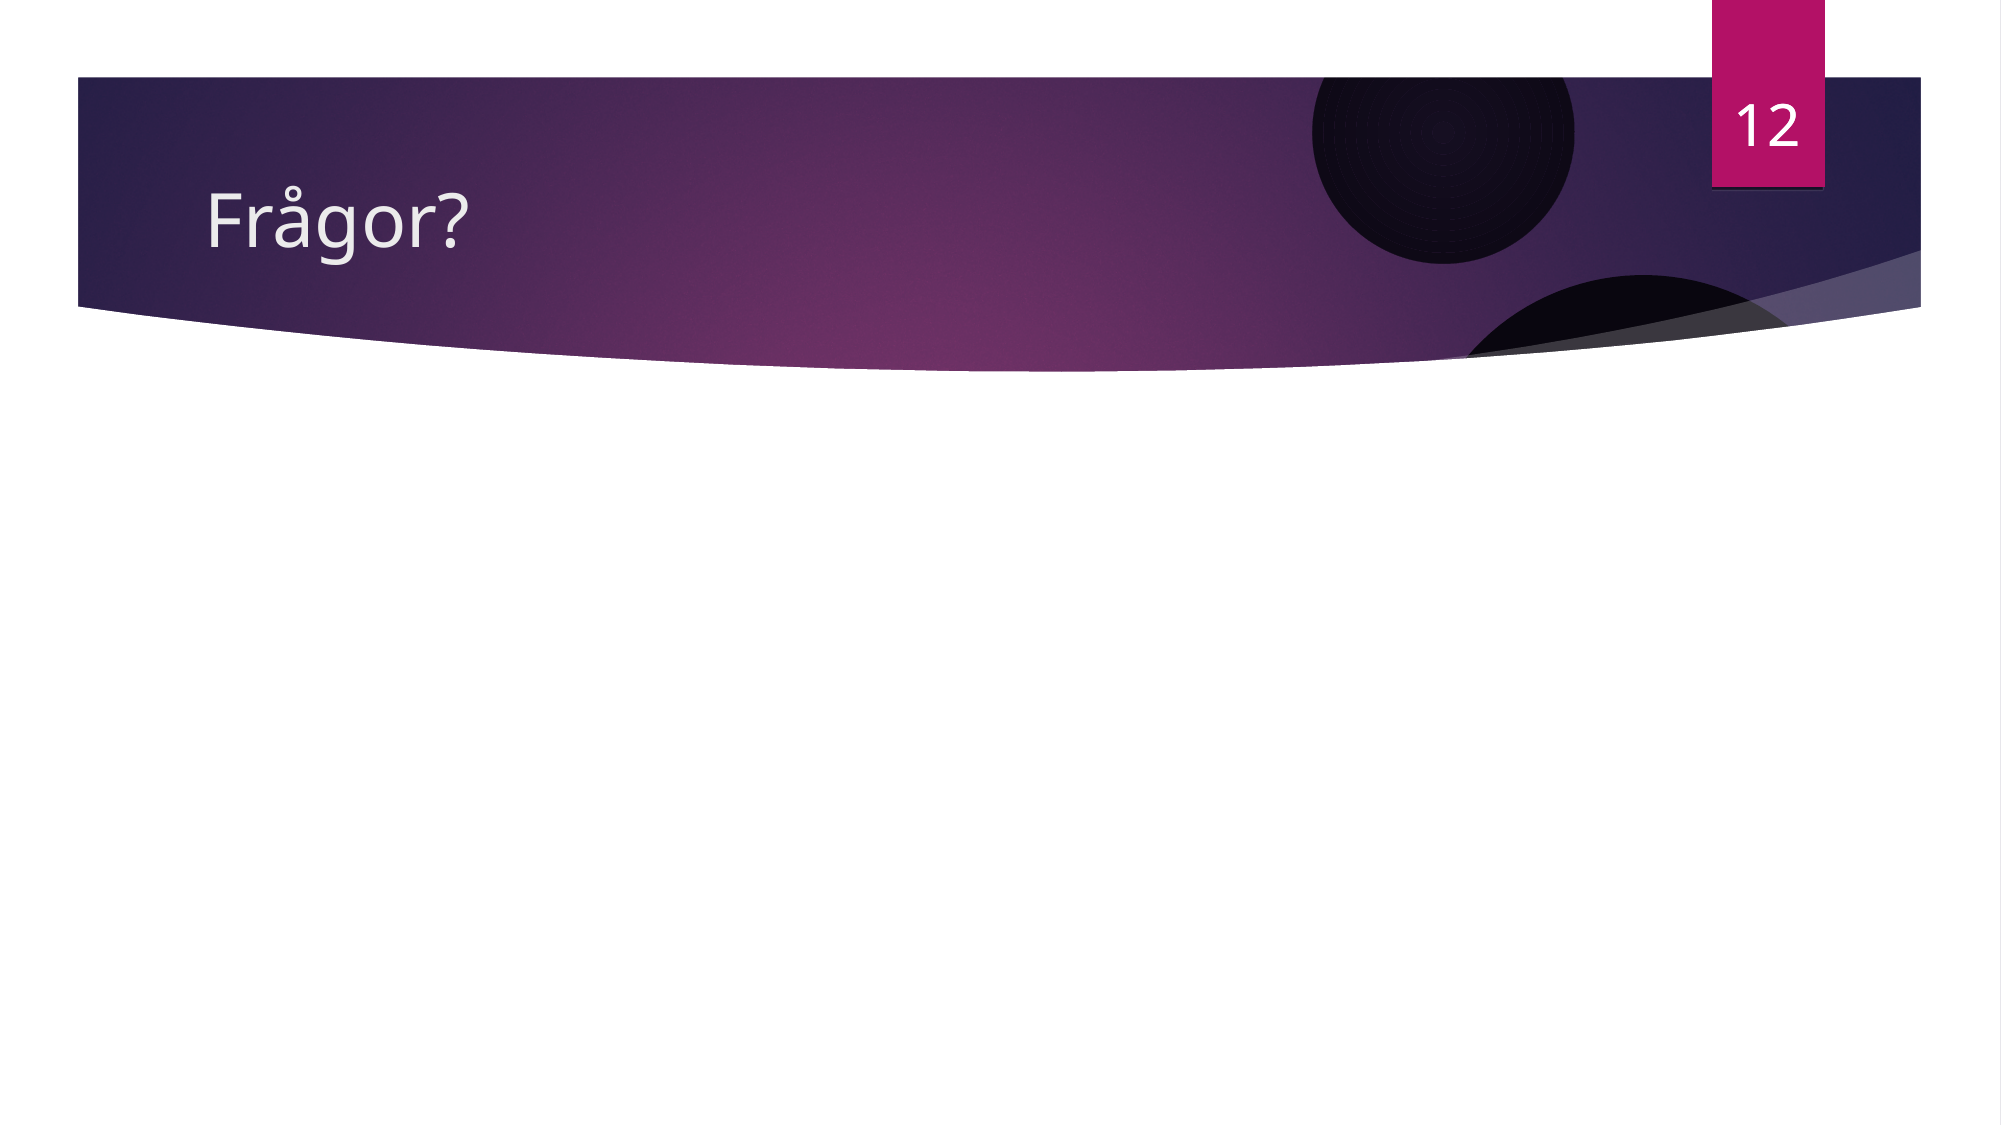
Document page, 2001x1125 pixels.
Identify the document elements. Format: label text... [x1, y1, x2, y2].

title Frågor? [189, 159, 1627, 276]
text_box [1698, 48, 1836, 175]
